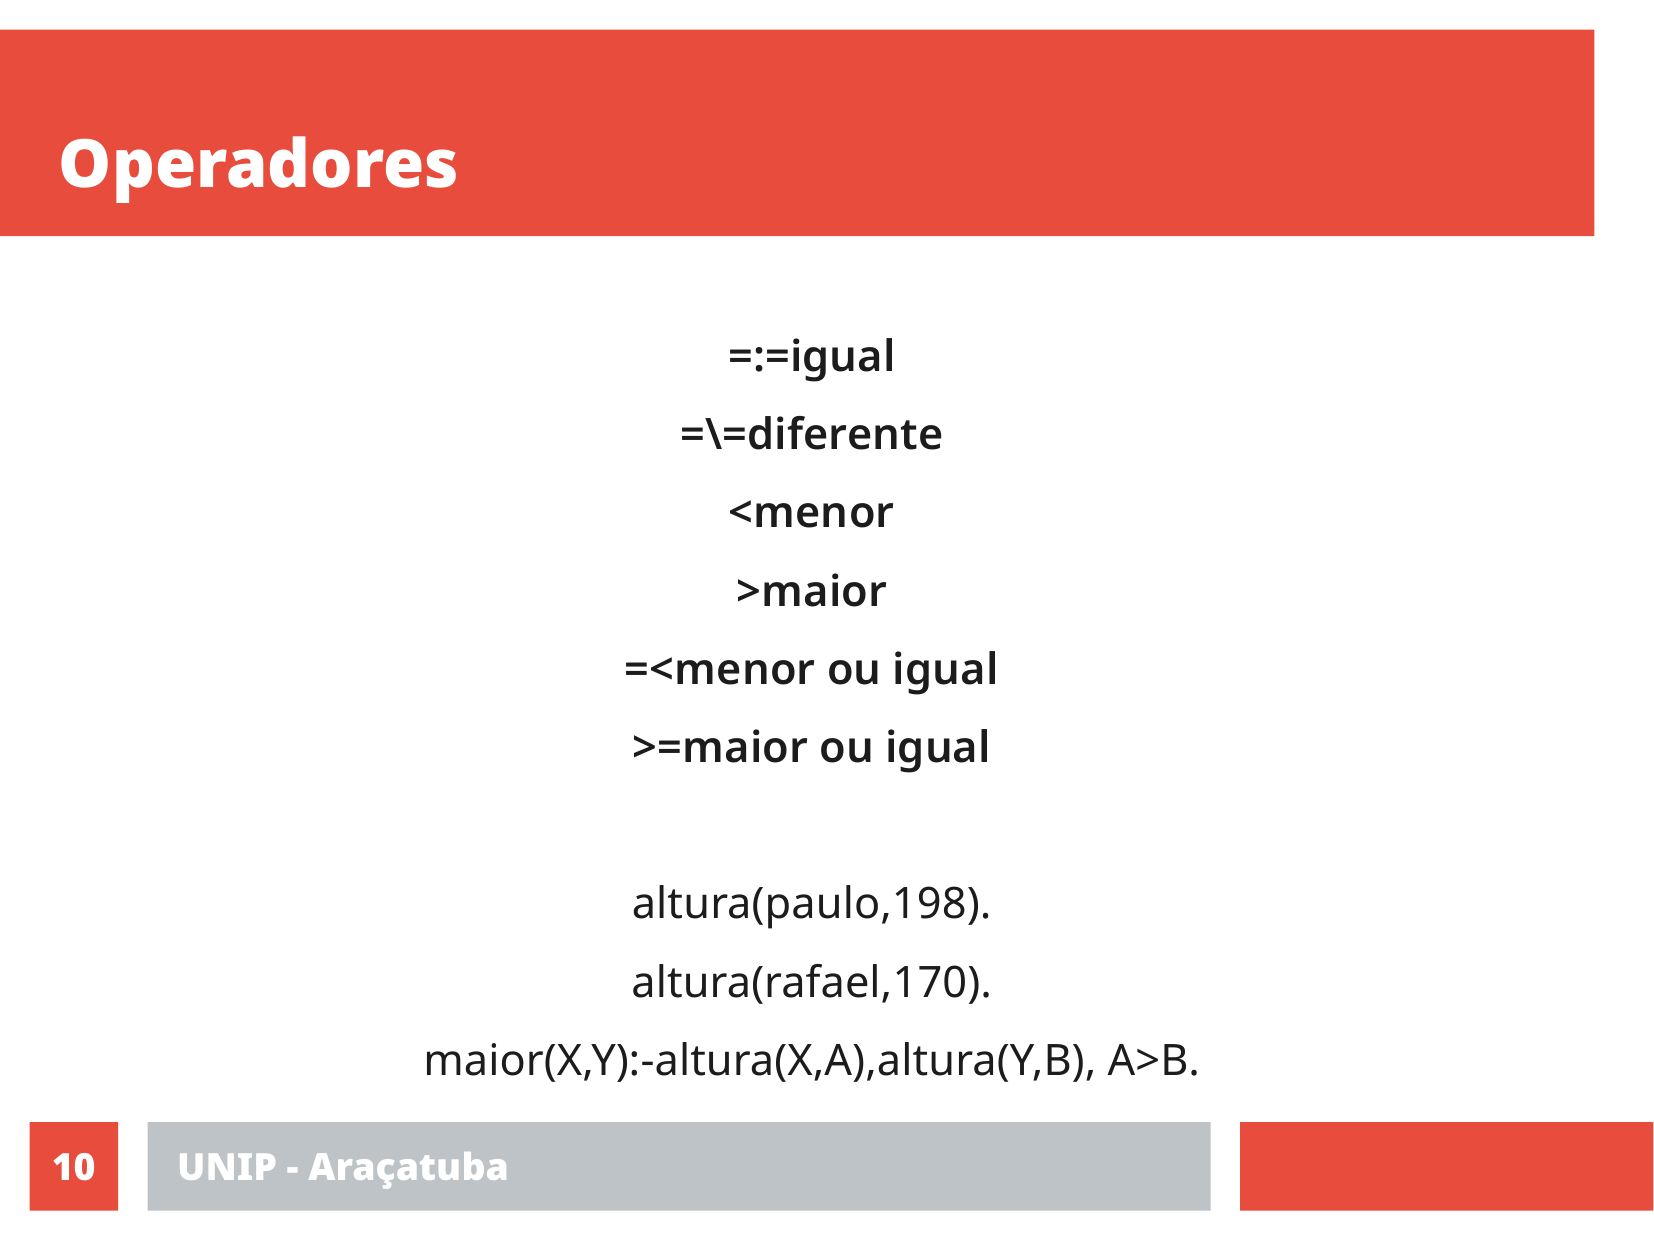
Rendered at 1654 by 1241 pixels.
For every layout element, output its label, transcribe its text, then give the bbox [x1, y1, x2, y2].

title Operadores [59, 59, 1595, 207]
list =:=igual =\=diferente <menor >maior =<menor ou igual >=maior ou igual altura(paulo,198). altura(rafael,170). maior(X,Y):-altura(X,A),altura(Y,B), A>B. [59, 324, 1565, 1093]
